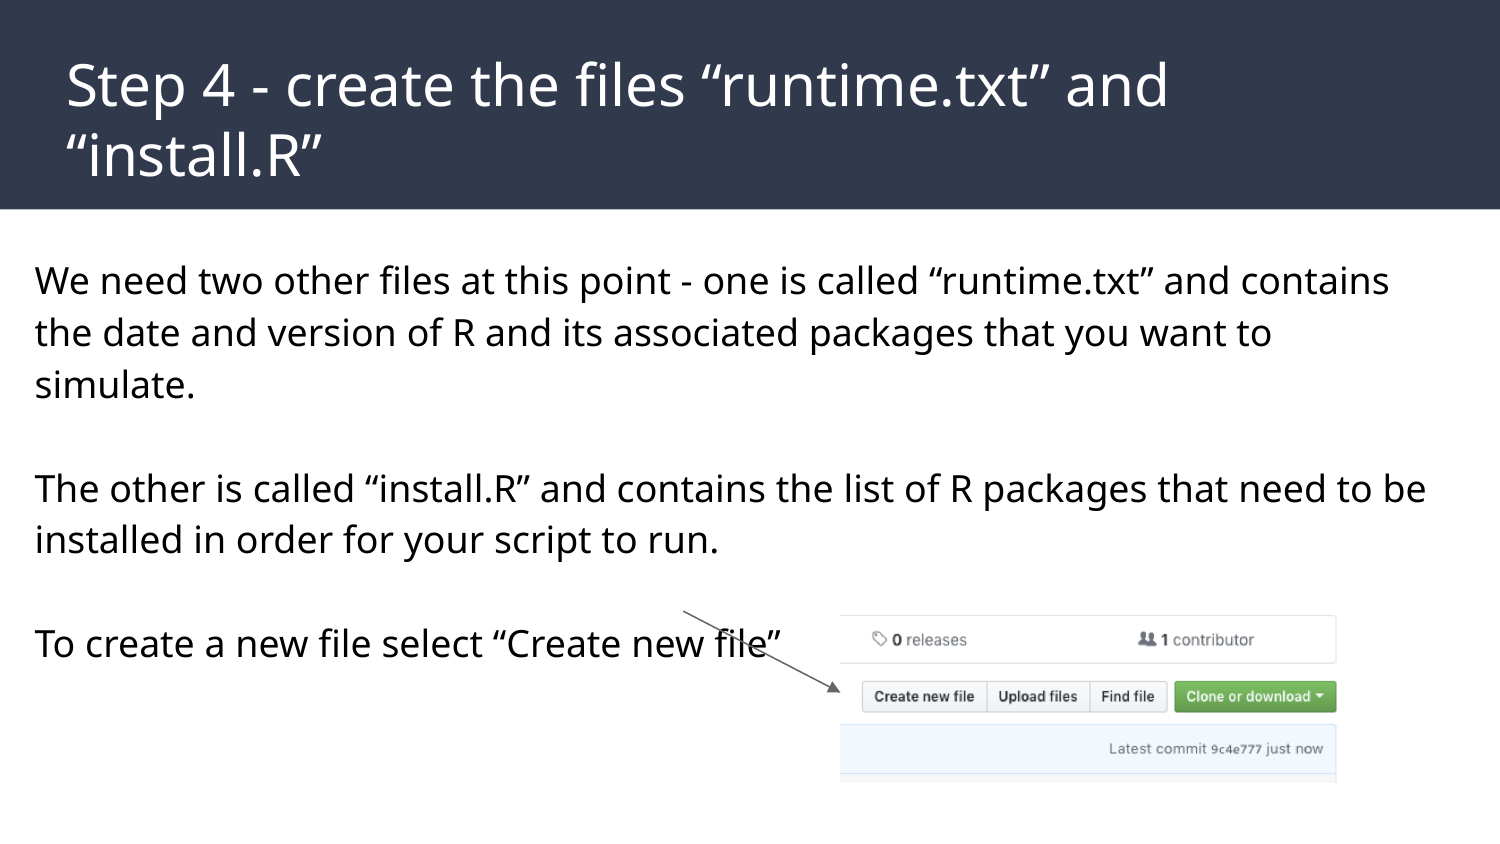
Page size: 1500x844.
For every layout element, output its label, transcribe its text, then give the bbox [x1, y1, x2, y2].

text_box We need two other files at this point - one is called “runtime.txt” and contains the date and version of R and its associated packages that you want to simulate. The other is called “install.R” and contains the list of R packages that need to be installed in order for your script to run. To create a new file select “Create new file” [19, 235, 1460, 811]
picture [840, 602, 1352, 783]
title Step 4 - create the files “runtime.txt” and “install.R” [51, 33, 1449, 136]
